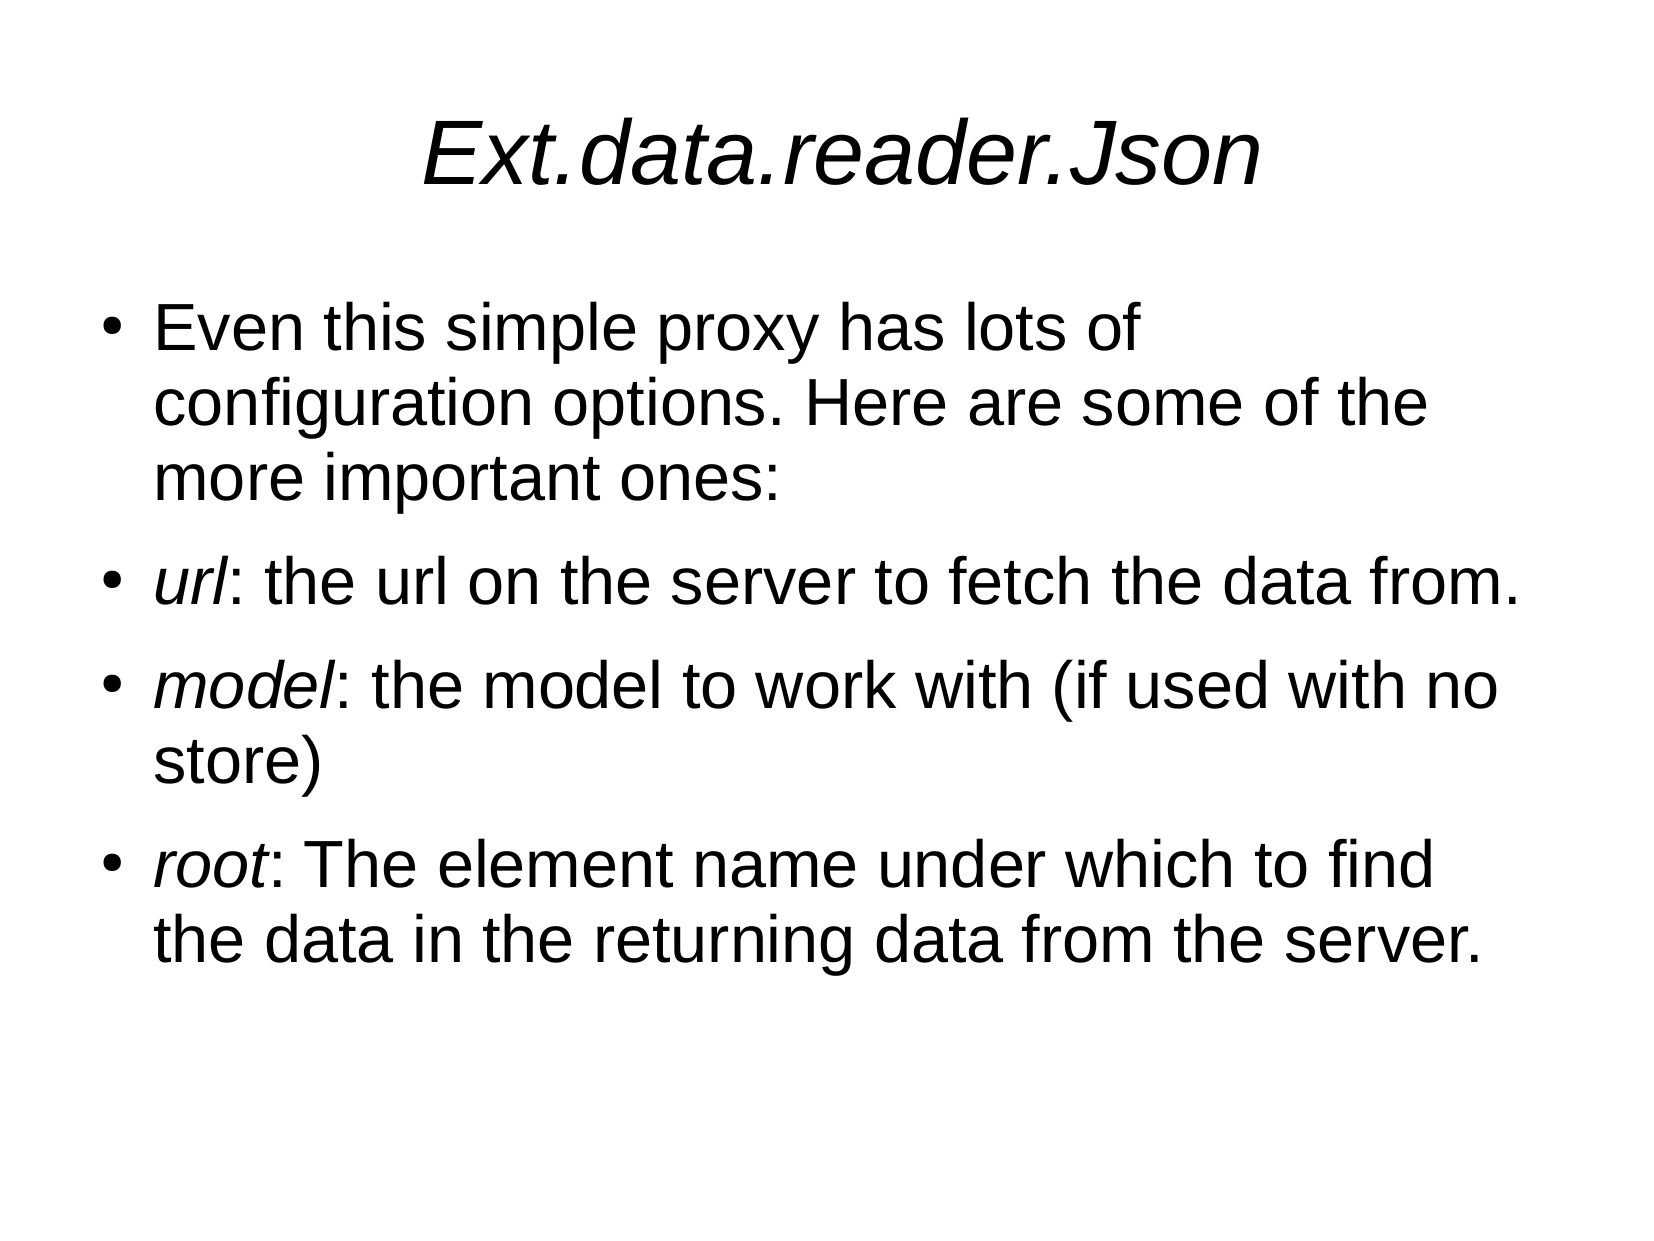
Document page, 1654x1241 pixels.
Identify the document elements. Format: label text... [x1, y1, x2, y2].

title Ext.data.reader.Json [82, 49, 1571, 257]
list Even this simple proxy has lots of configuration options. Here are some of the more important ones: url: the url on the server to fetch the data from. model: the model to work with (if used with no store) root: The element name under which to find the data in the returning data from the server. [82, 290, 1538, 1010]
